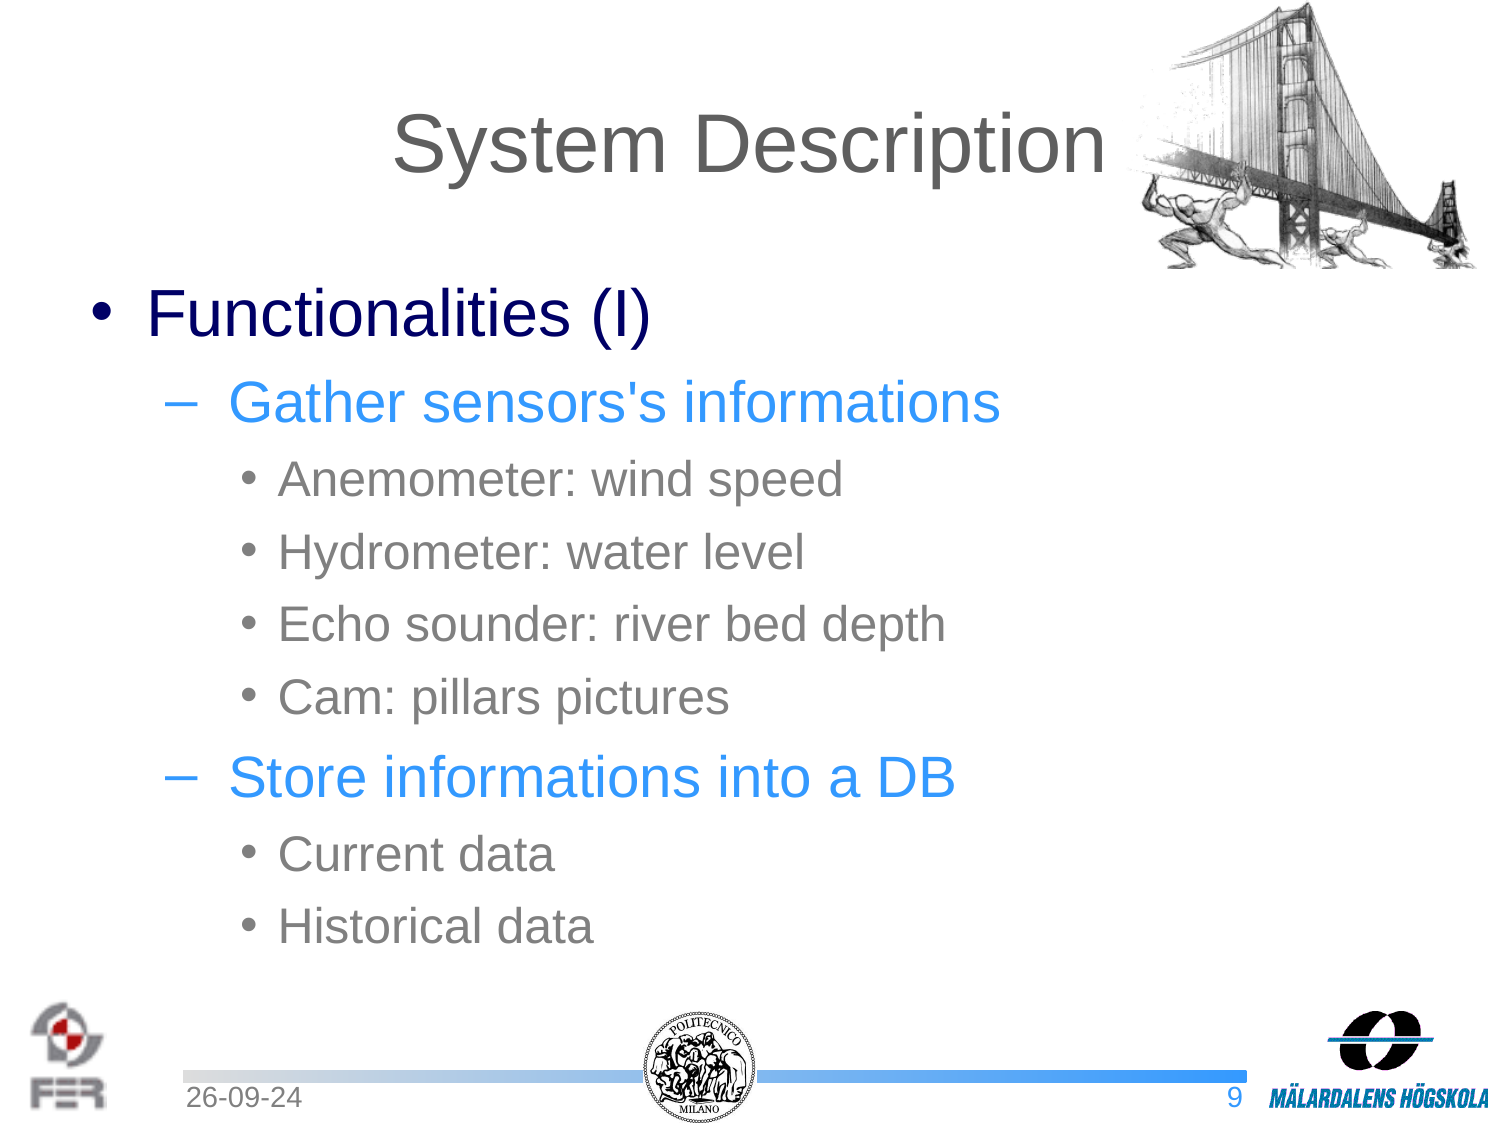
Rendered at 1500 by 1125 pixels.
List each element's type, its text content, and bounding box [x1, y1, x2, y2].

picture [1435, 1096, 1441, 1104]
picture [643, 1022, 757, 1123]
text_box 13-10-23 [171, 1070, 396, 1114]
picture [1122, 0, 1477, 269]
text_box <numero> [1186, 1070, 1258, 1114]
picture [1269, 1011, 1488, 1108]
list Functionalities (I) Gather sensors's informations Anemometer: wind speed Hydrometer: water level Echo sounder: river bed depth Cam: pillars pictures Store informations into a DB Current data Historical data [75, 262, 1426, 1022]
picture [1368, 1093, 1374, 1104]
picture [1454, 1091, 1459, 1108]
picture [29, 987, 107, 1125]
title System Description [75, 45, 1122, 233]
